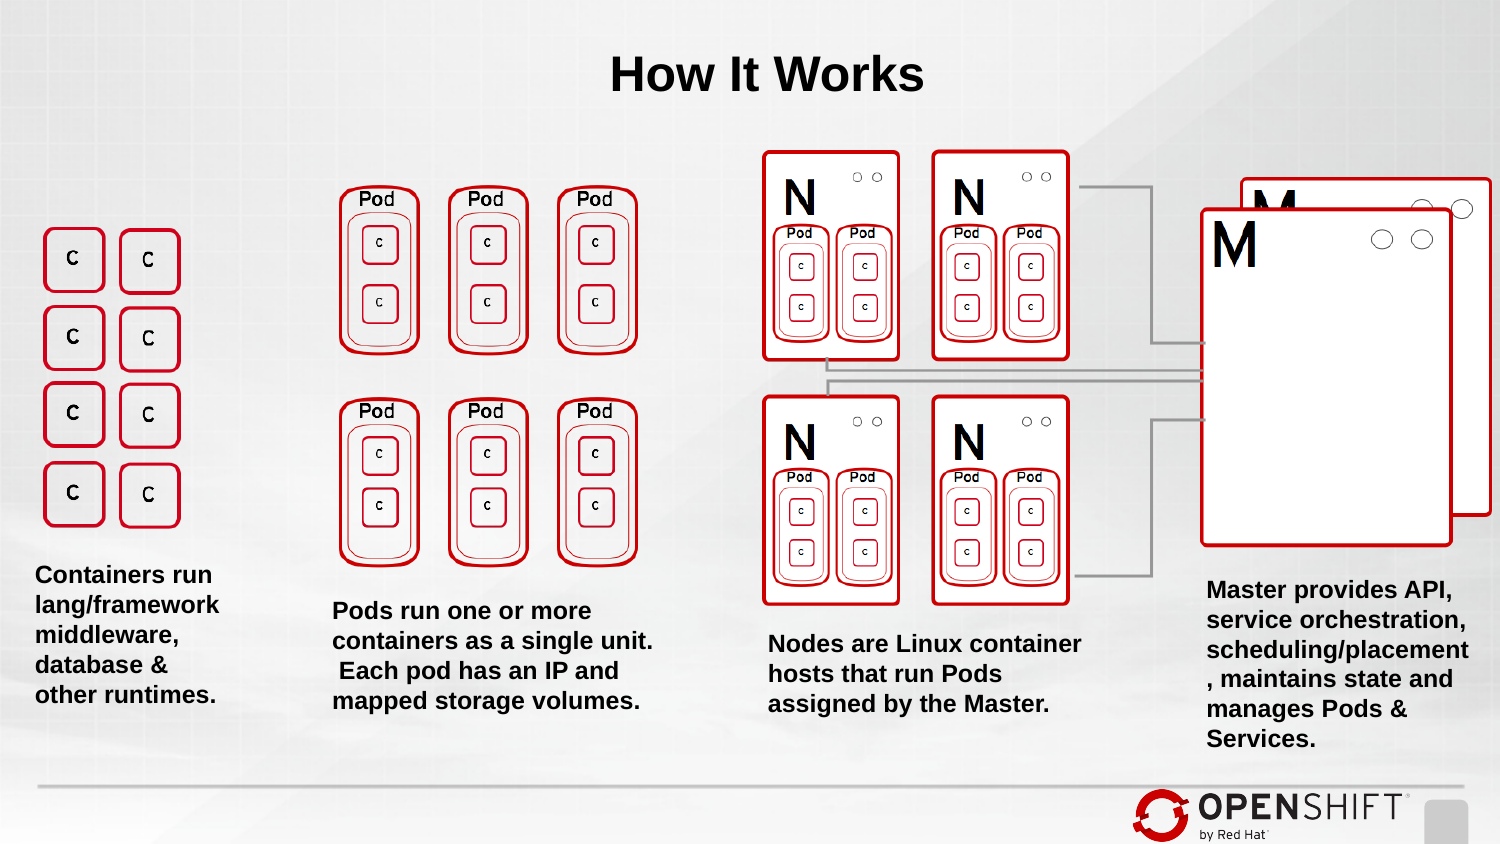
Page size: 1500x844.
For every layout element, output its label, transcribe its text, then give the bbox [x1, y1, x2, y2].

text_box Containers run lang/framework middleware, database & other runtimes. [19, 543, 251, 712]
text_box Pods run one or more containers as a single unit. Each pod has an IP and mapped storage volumes. [317, 579, 671, 725]
title How It Works [182, 12, 1353, 132]
picture [0, 0, 1500, 844]
text_box Nodes are Linux container hosts that run Pods assigned by the Master. [752, 612, 1110, 712]
text_box Master provides API, service orchestration, scheduling/placement, maintains state and manages Pods & Services. [1191, 558, 1492, 750]
